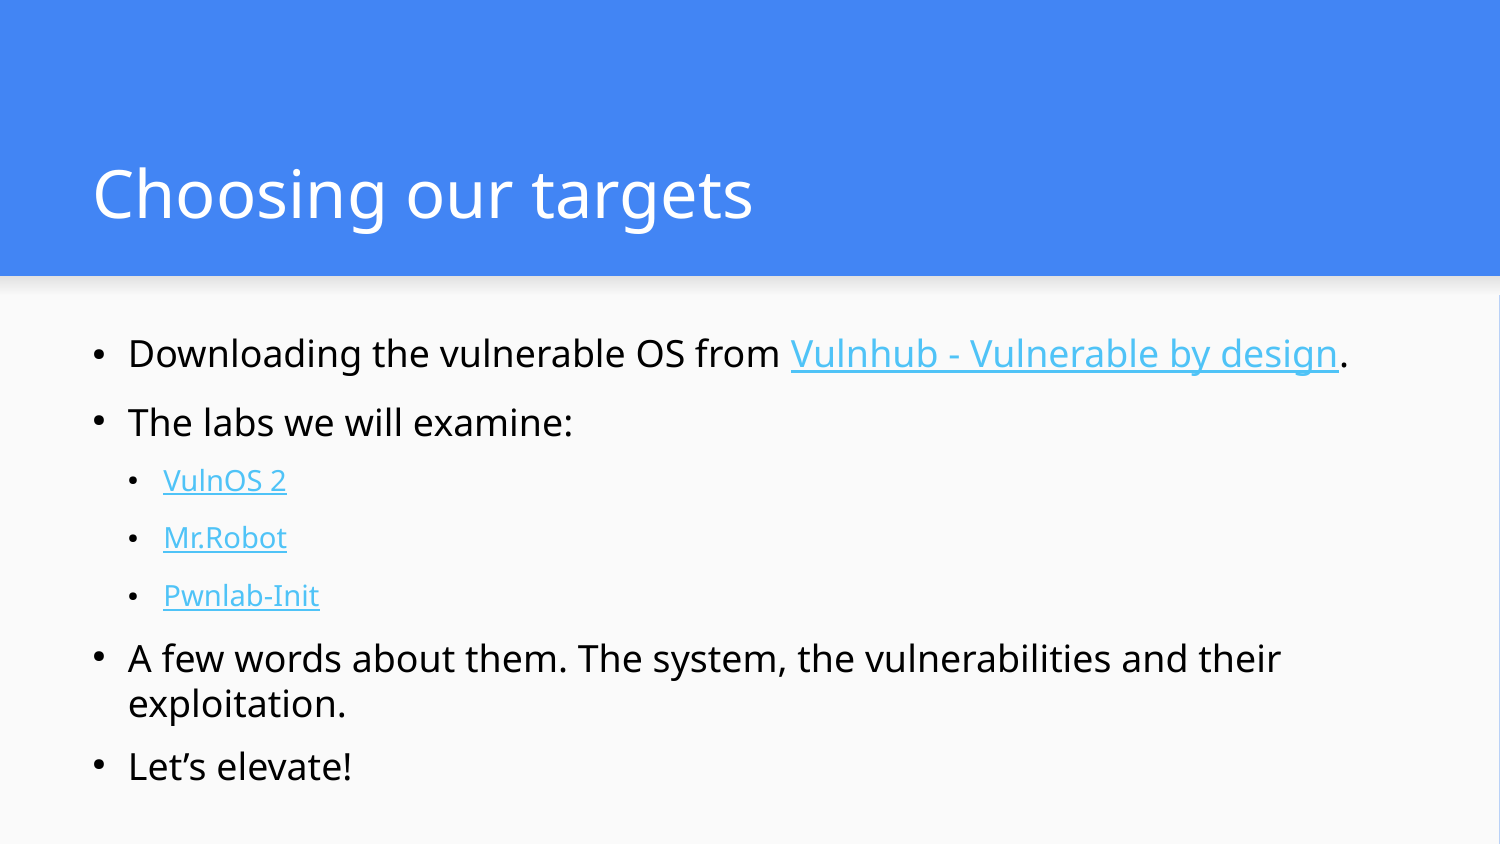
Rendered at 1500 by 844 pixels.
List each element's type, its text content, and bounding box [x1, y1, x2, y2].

list Downloading the vulnerable OS from Vulnhub - Vulnerable by design. The labs we will examine: VulnOS 2 Mr.Robot Pwnlab-Init A few words about them. The system, the vulnerabilities and their exploitation. Let’s elevate! [77, 314, 1427, 760]
title Choosing our targets [77, 121, 1427, 248]
